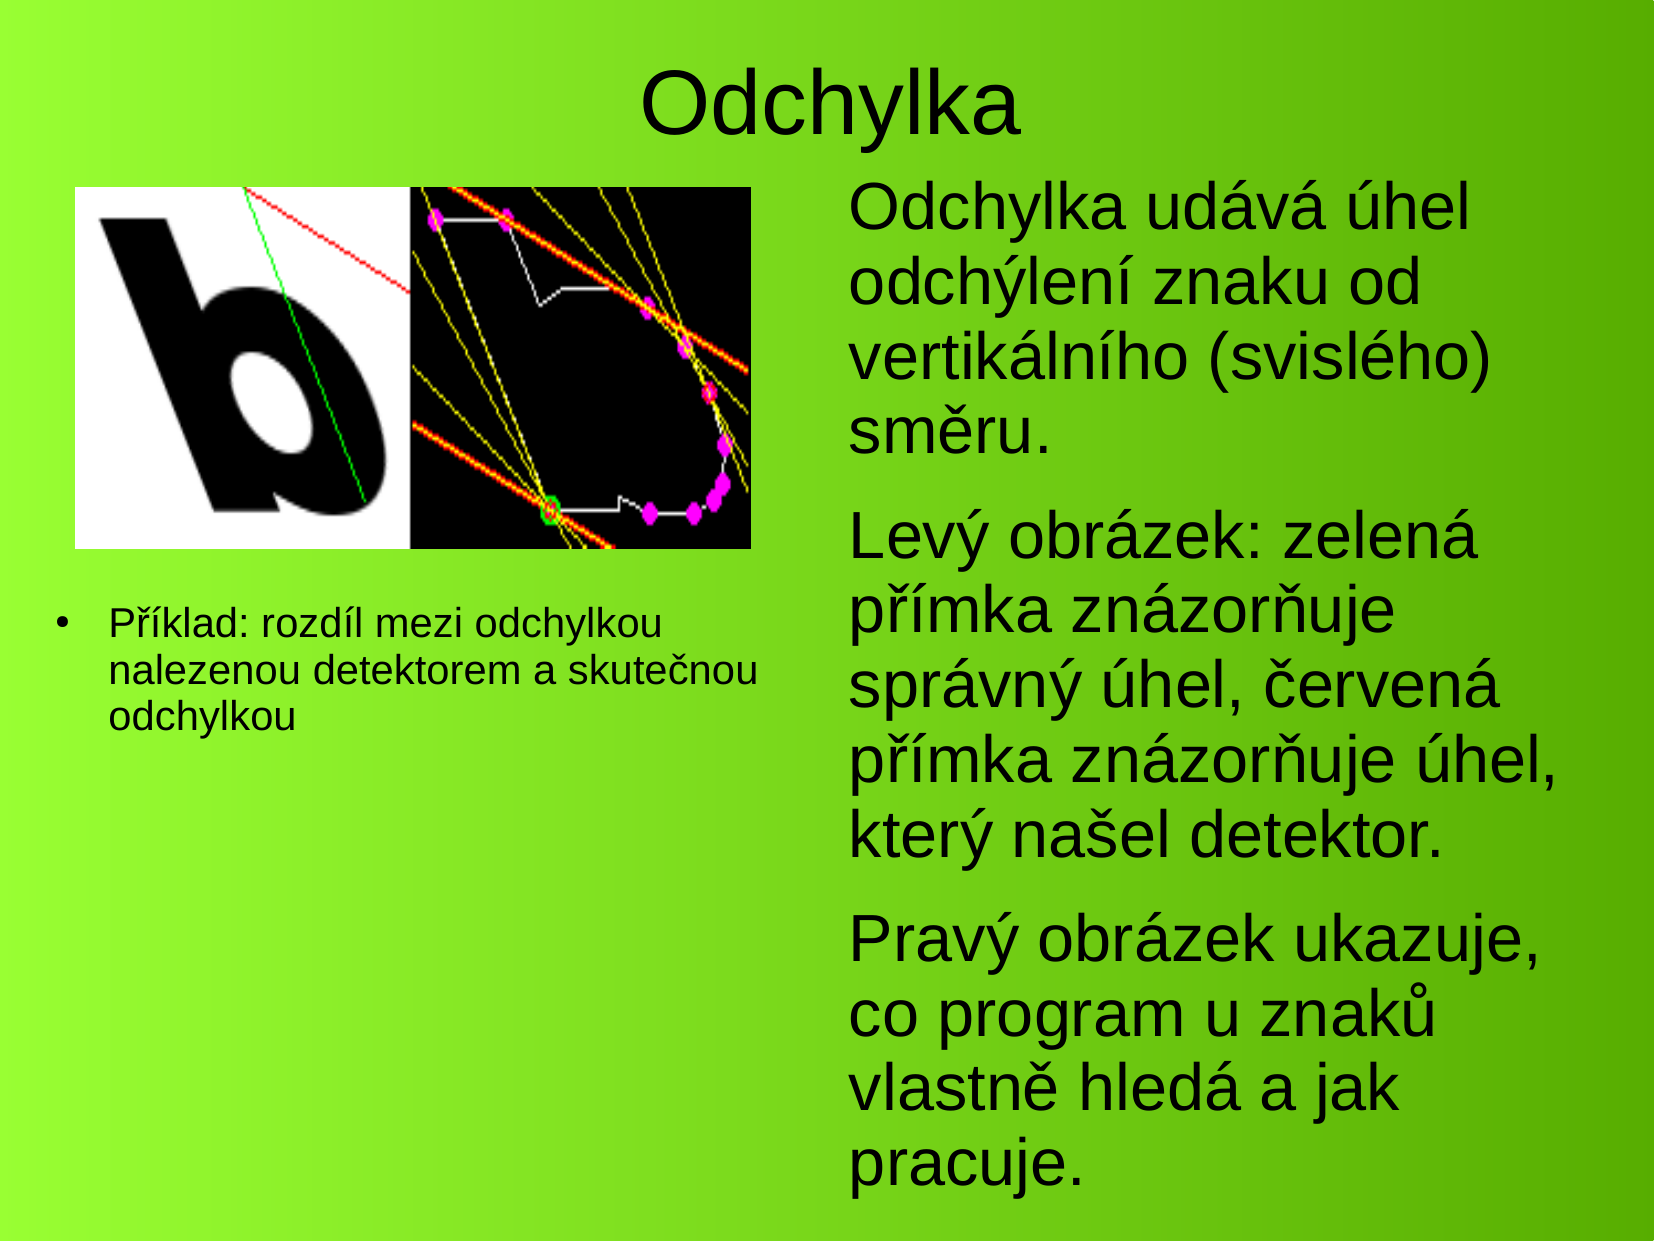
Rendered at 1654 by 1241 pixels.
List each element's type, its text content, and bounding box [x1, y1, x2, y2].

list Příklad: rozdíl mezi odchylkou nalezenou detektorem a skutečnou odchylkou [37, 600, 826, 826]
list Odchylka udává úhel odchýlení znaku od vertikálního (svislého) směru. Levý obrázek: zelená přímka znázorňuje správný úhel, červená přímka znázorňuje úhel, který našel detektor. Pravý obrázek ukazuje, co program u znaků vlastně hledá a jak pracuje. [848, 169, 1576, 1201]
title Odchylka [86, 17, 1576, 188]
picture [75, 187, 751, 549]
